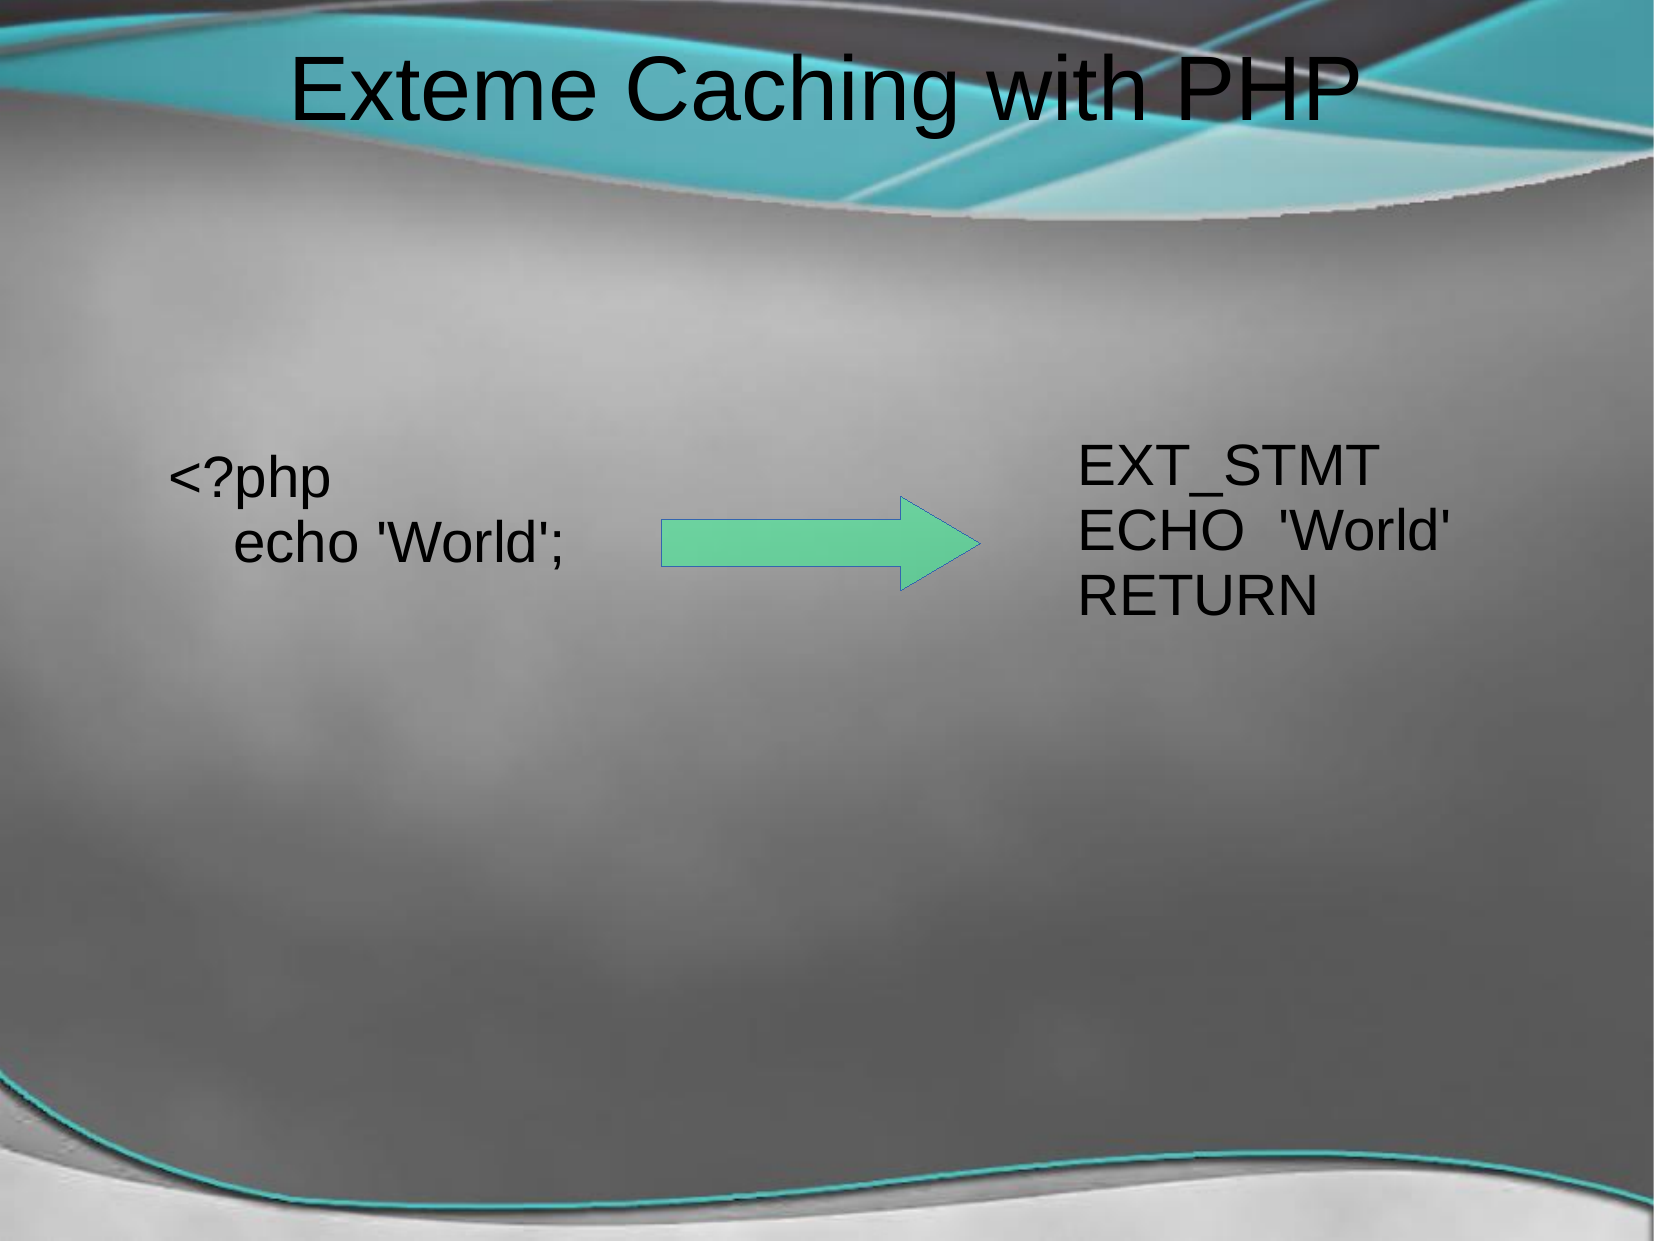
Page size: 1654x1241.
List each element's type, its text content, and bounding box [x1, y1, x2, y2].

title Exteme Caching with PHP [0, 0, 1654, 178]
text_box <?php echo 'World'; [153, 437, 709, 709]
text_box EXT_STMT ECHO 'World' RETURN [1062, 425, 1524, 650]
text_box [661, 496, 981, 591]
picture [0, 178, 1654, 1241]
